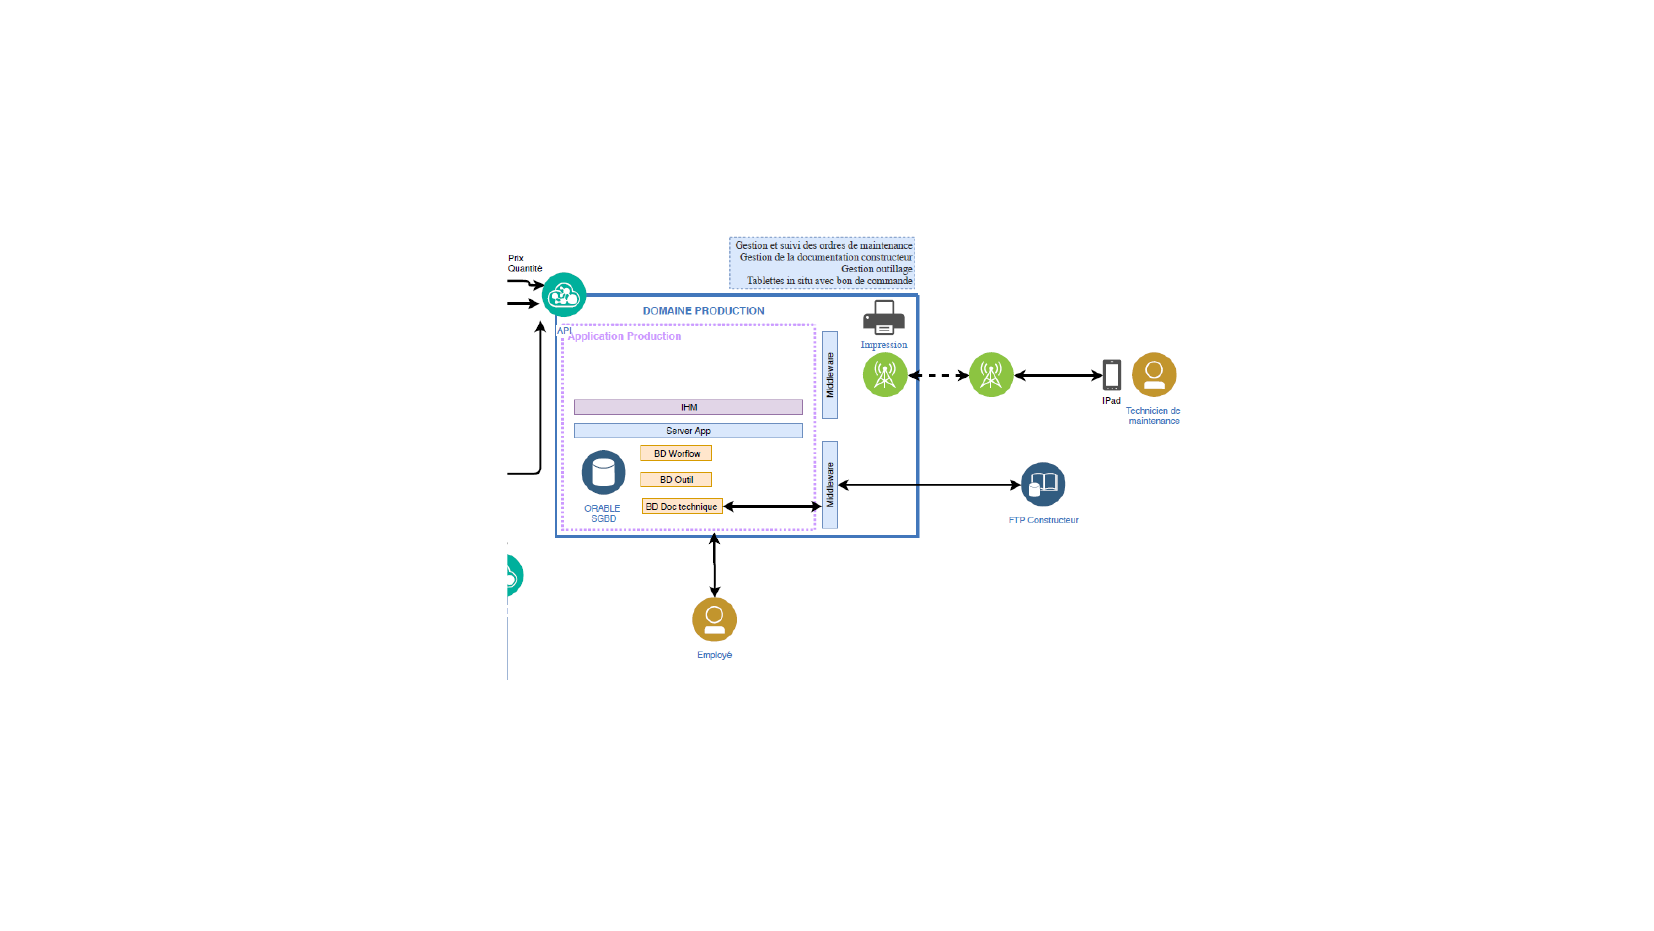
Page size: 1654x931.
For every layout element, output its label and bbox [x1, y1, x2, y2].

picture [507, 206, 1182, 680]
